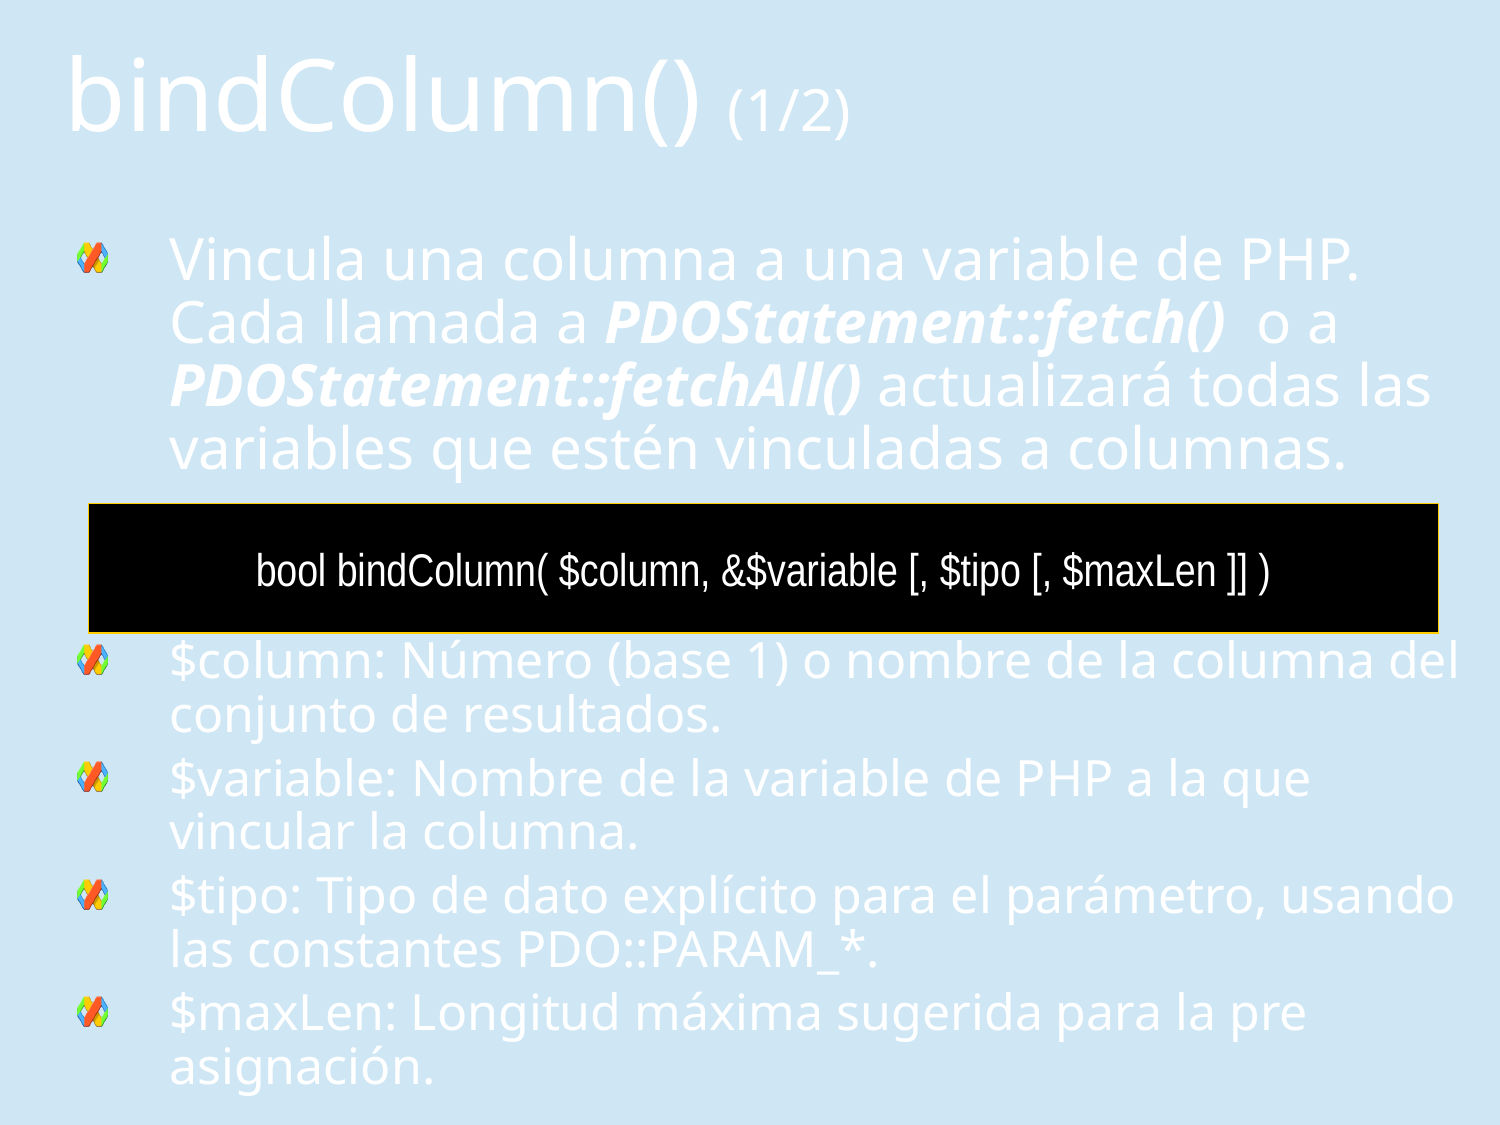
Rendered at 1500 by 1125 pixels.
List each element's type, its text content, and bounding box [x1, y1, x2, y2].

text_box bool bindColumn( $column, &$variable [, $tipo [, $maxLen ]] ) [88, 503, 1439, 634]
picture [77, 761, 108, 792]
text_box Vincula una columna a una variable de PHP. Cada llamada a PDOStatement::fetch() o a PDOStatement::fetchAll() actualizará todas las variables que estén vinculadas a columnas. $column: Número (base 1) o nombre de la columna del conjunto de resultados. $variable: Nombre de la variable de PHP a la que vincular la columna. $tipo: Tipo de dato explícito para el parámetro, usando las constantes PDO::PARAM_*. $maxLen: Longitud máxima sugerida para la pre asignación. [63, 222, 1500, 1103]
picture [77, 879, 108, 910]
text_box bindColumn() (1/2) [49, 37, 1456, 161]
picture [77, 242, 108, 273]
picture [77, 644, 108, 675]
picture [77, 996, 108, 1027]
